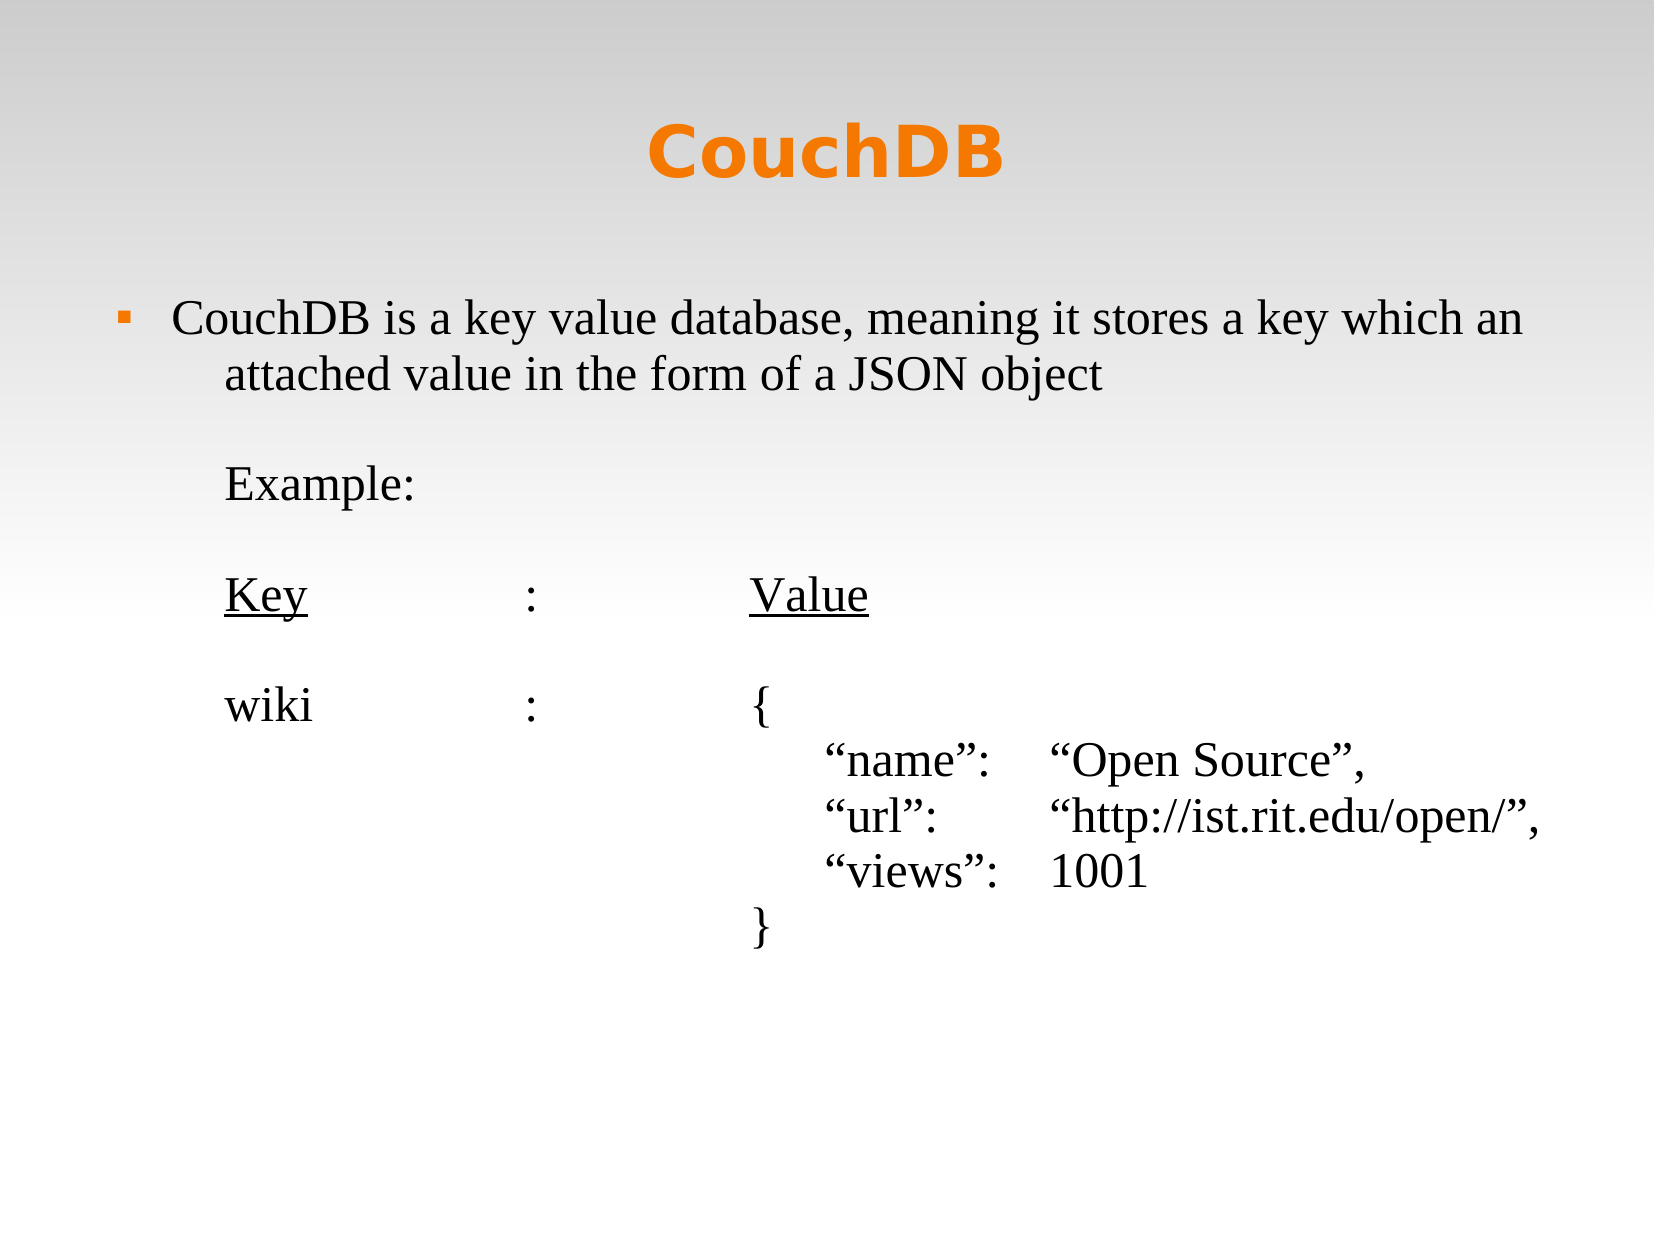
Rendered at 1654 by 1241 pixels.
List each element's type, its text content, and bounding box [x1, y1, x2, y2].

title CouchDB [82, 49, 1571, 257]
list CouchDB is a key value database, meaning it stores a key which an attached value in the form of a JSON object Example: Key : Value wiki : { “name”: “Open Source”, “url”: “http://ist.rit.edu/open/”, “views”: 1001 } [82, 290, 1571, 1109]
